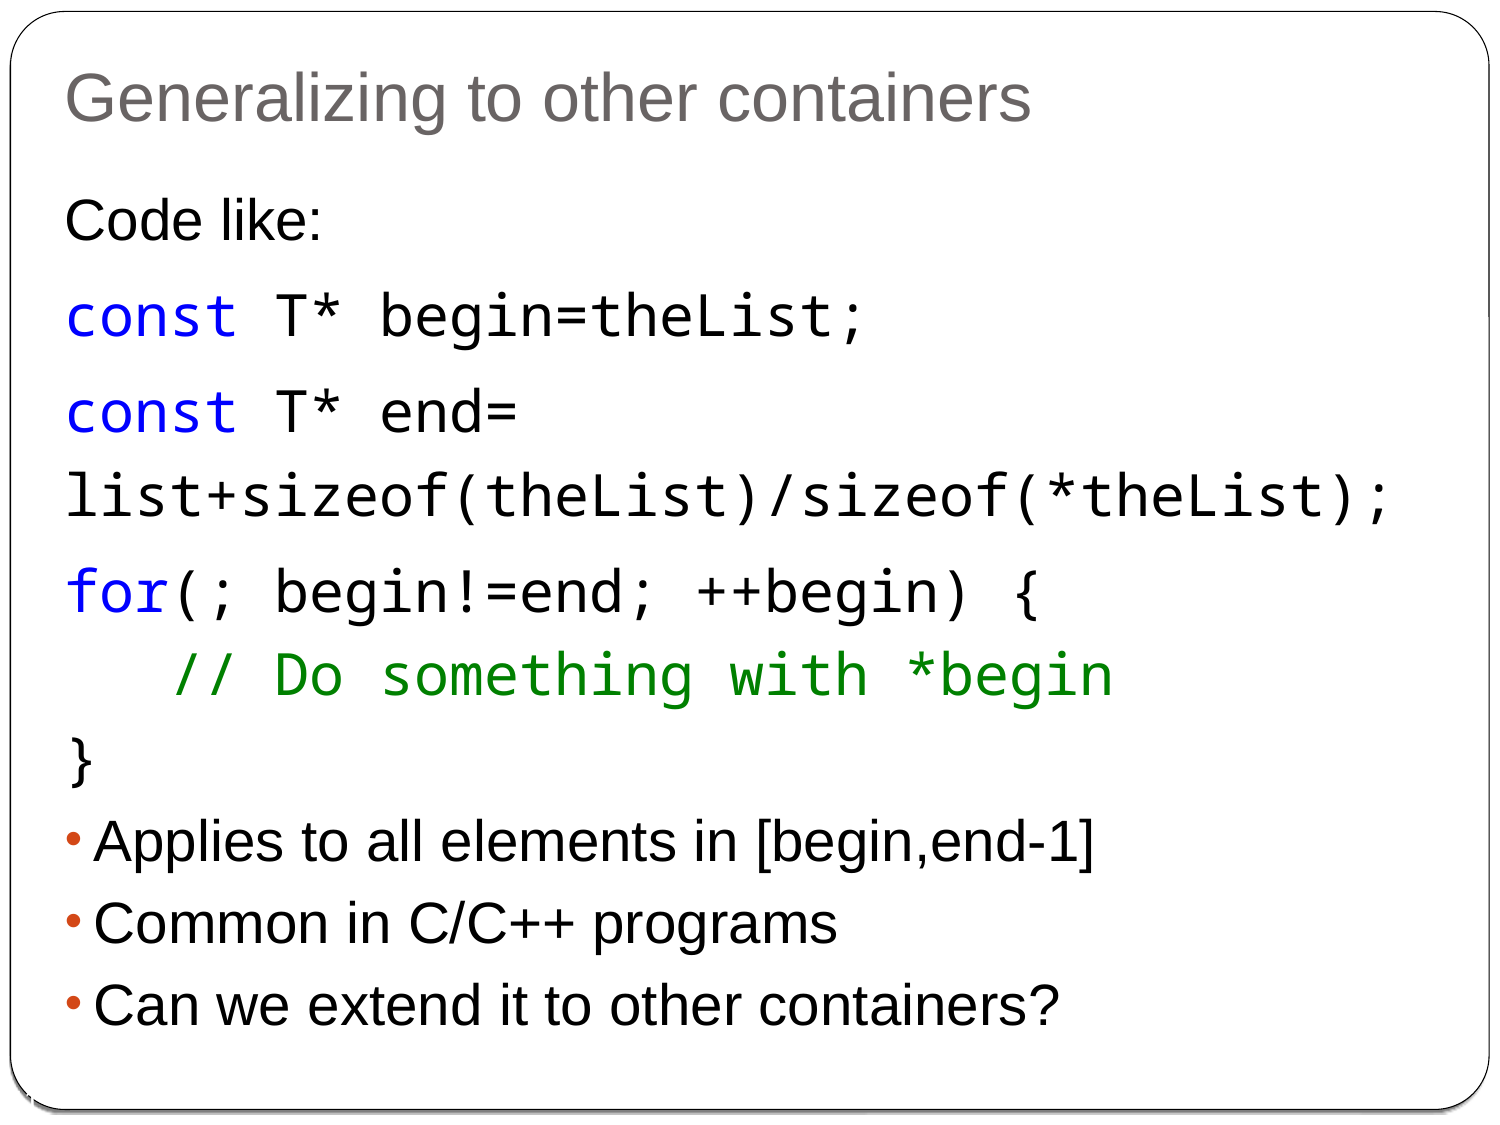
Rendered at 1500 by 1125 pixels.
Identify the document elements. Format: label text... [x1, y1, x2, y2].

title Generalizing to other containers [50, 45, 1450, 150]
slide_number <number> [0, 1074, 50, 1125]
list Code like: const T* begin=theList; const T* end= list+sizeof(theList)/sizeof(*theList); for(; begin!=end; ++begin) { // Do something with *begin } Applies to all elements in [begin,end-1] Common in C/C++ programs Can we extend it to other containers? [50, 174, 1488, 1113]
